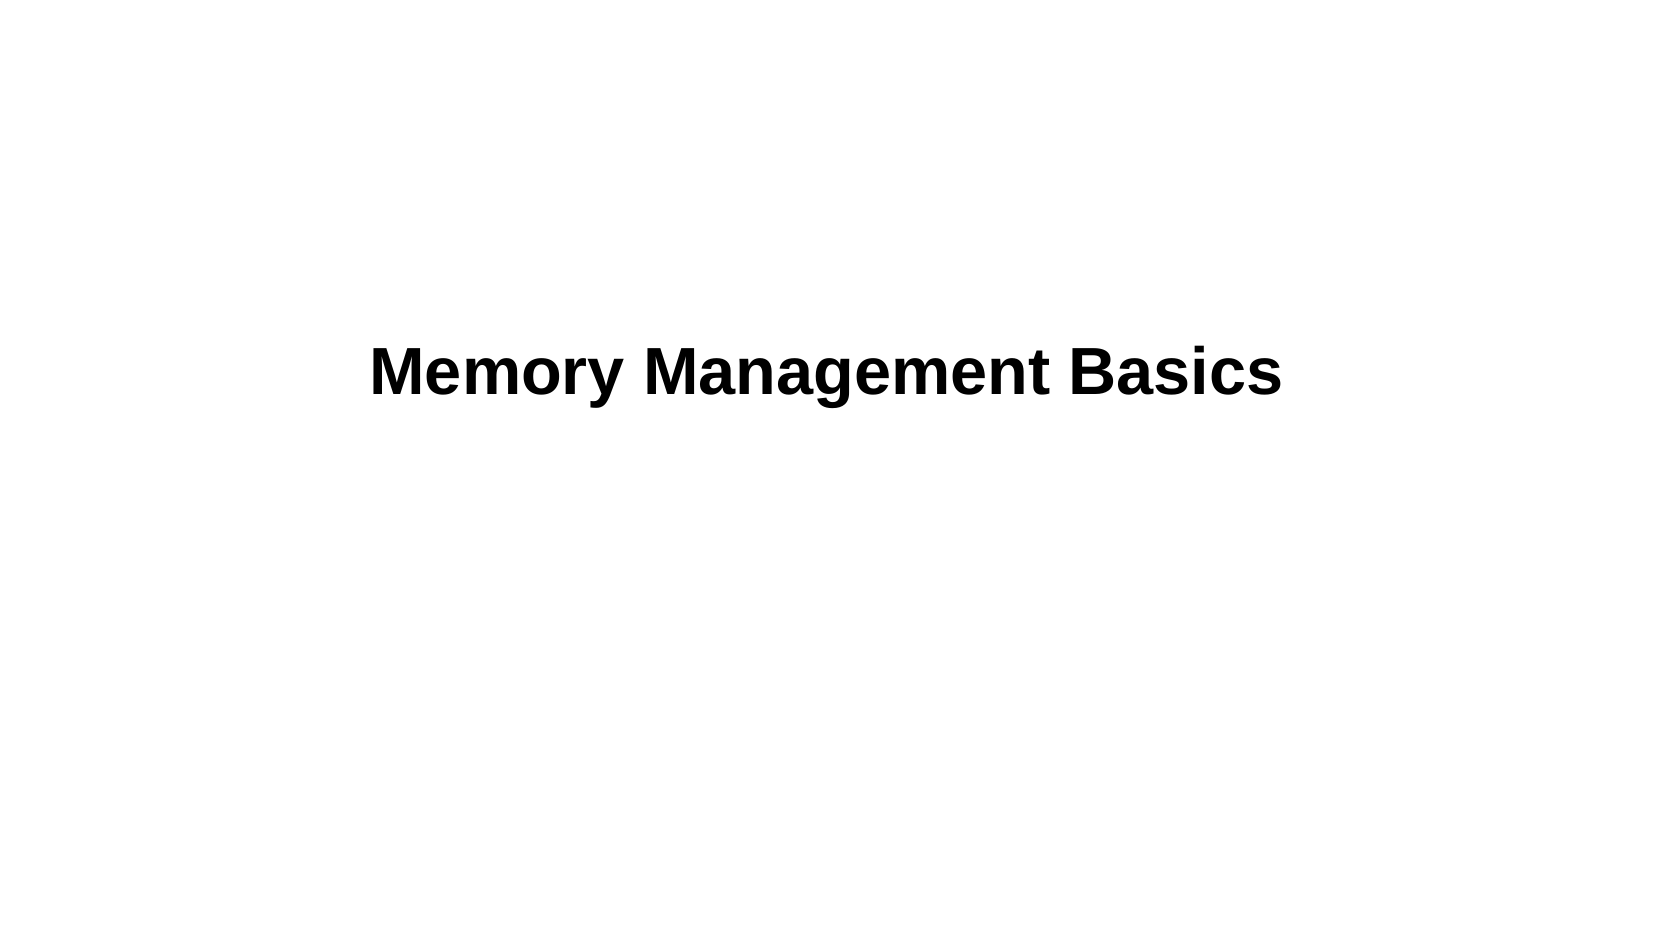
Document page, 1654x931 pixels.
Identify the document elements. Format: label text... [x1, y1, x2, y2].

subtitle Memory Management Basics [82, 11, 1571, 732]
